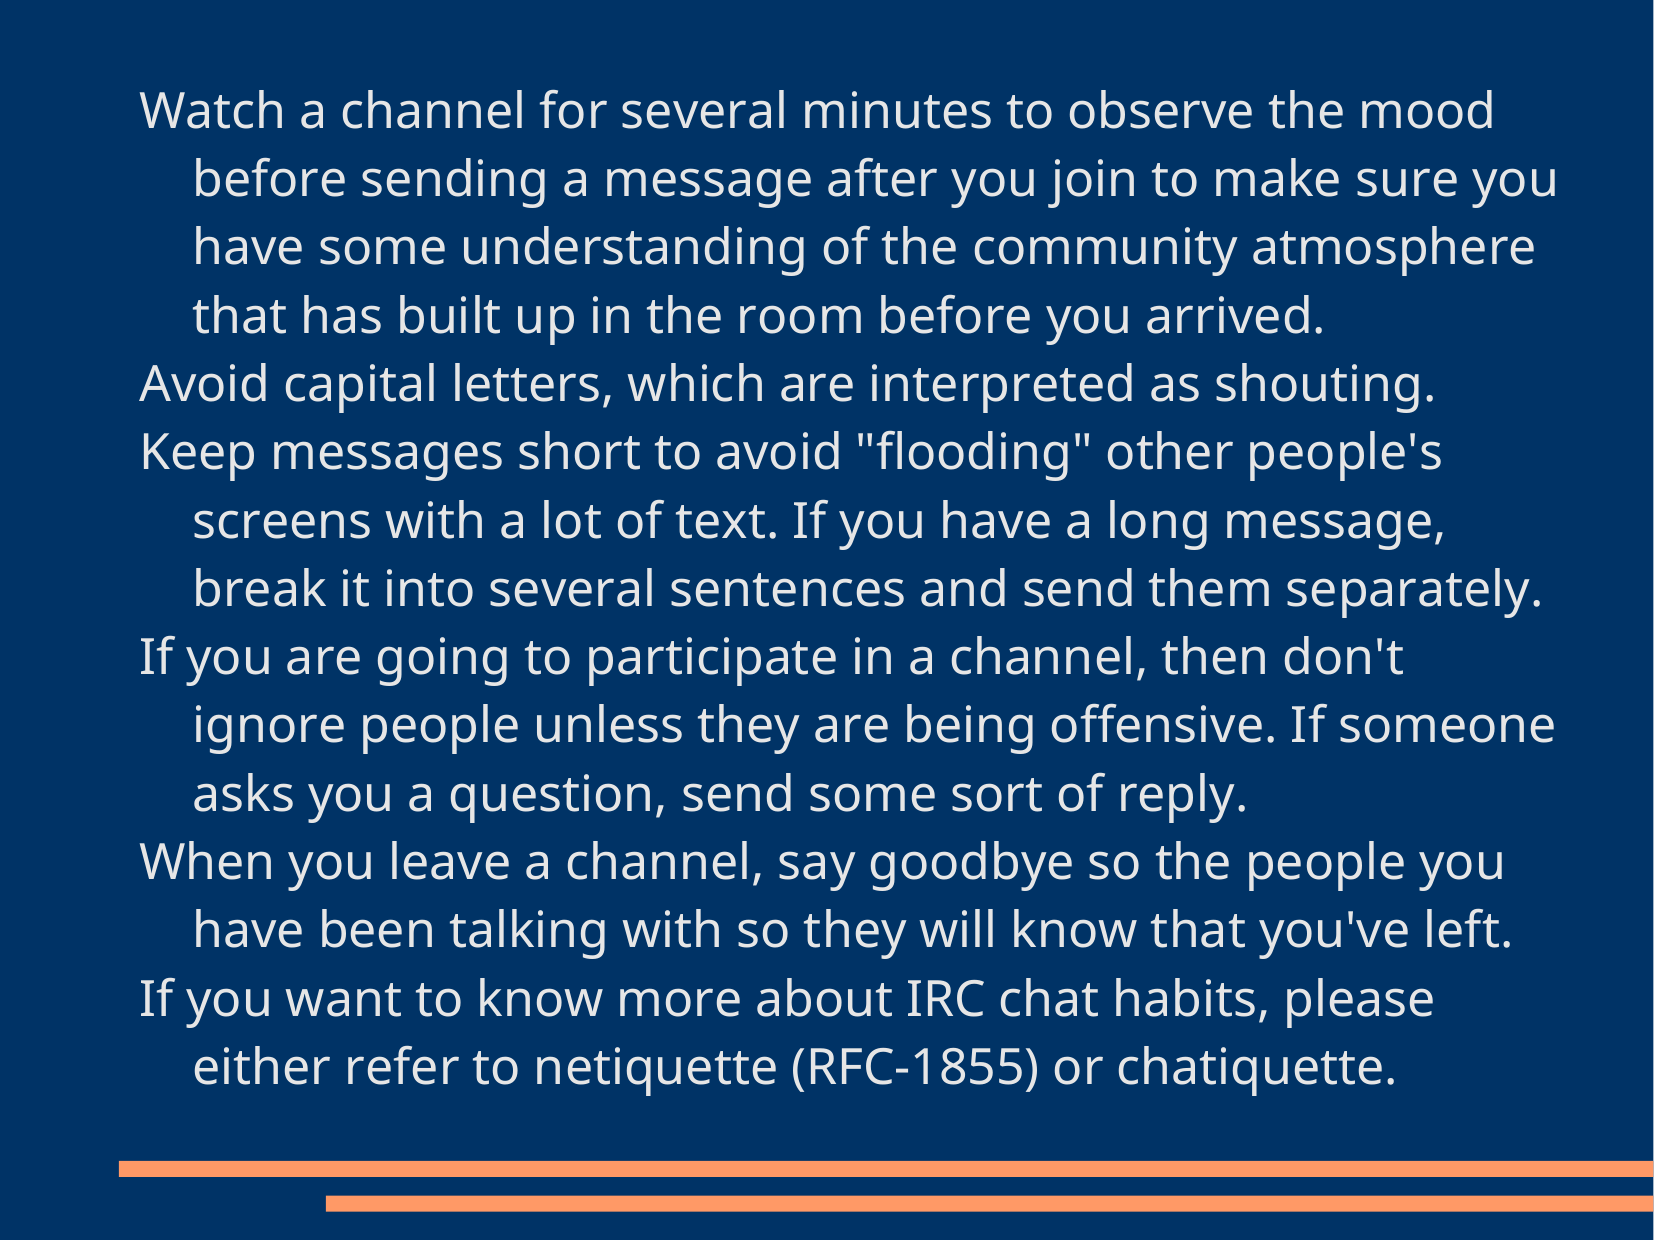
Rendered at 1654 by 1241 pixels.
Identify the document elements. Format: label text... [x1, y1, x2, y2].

list Watch a channel for several minutes to observe the mood before sending a message after you join to make sure you have some understanding of the community atmosphere that has built up in the room before you arrived. Avoid capital letters, which are interpreted as shouting. Keep messages short to avoid "flooding" other people's screens with a lot of text. If you have a long message, break it into several sentences and send them separately. If you are going to participate in a channel, then don't ignore people unless they are being offensive. If someone asks you a question, send some sort of reply. When you leave a channel, say goodbye so the people you have been talking with so they will know that you've left. If you want to know more about IRC chat habits, please either refer to netiquette (RFC-1855) or chatiquette. [121, 75, 1561, 1133]
